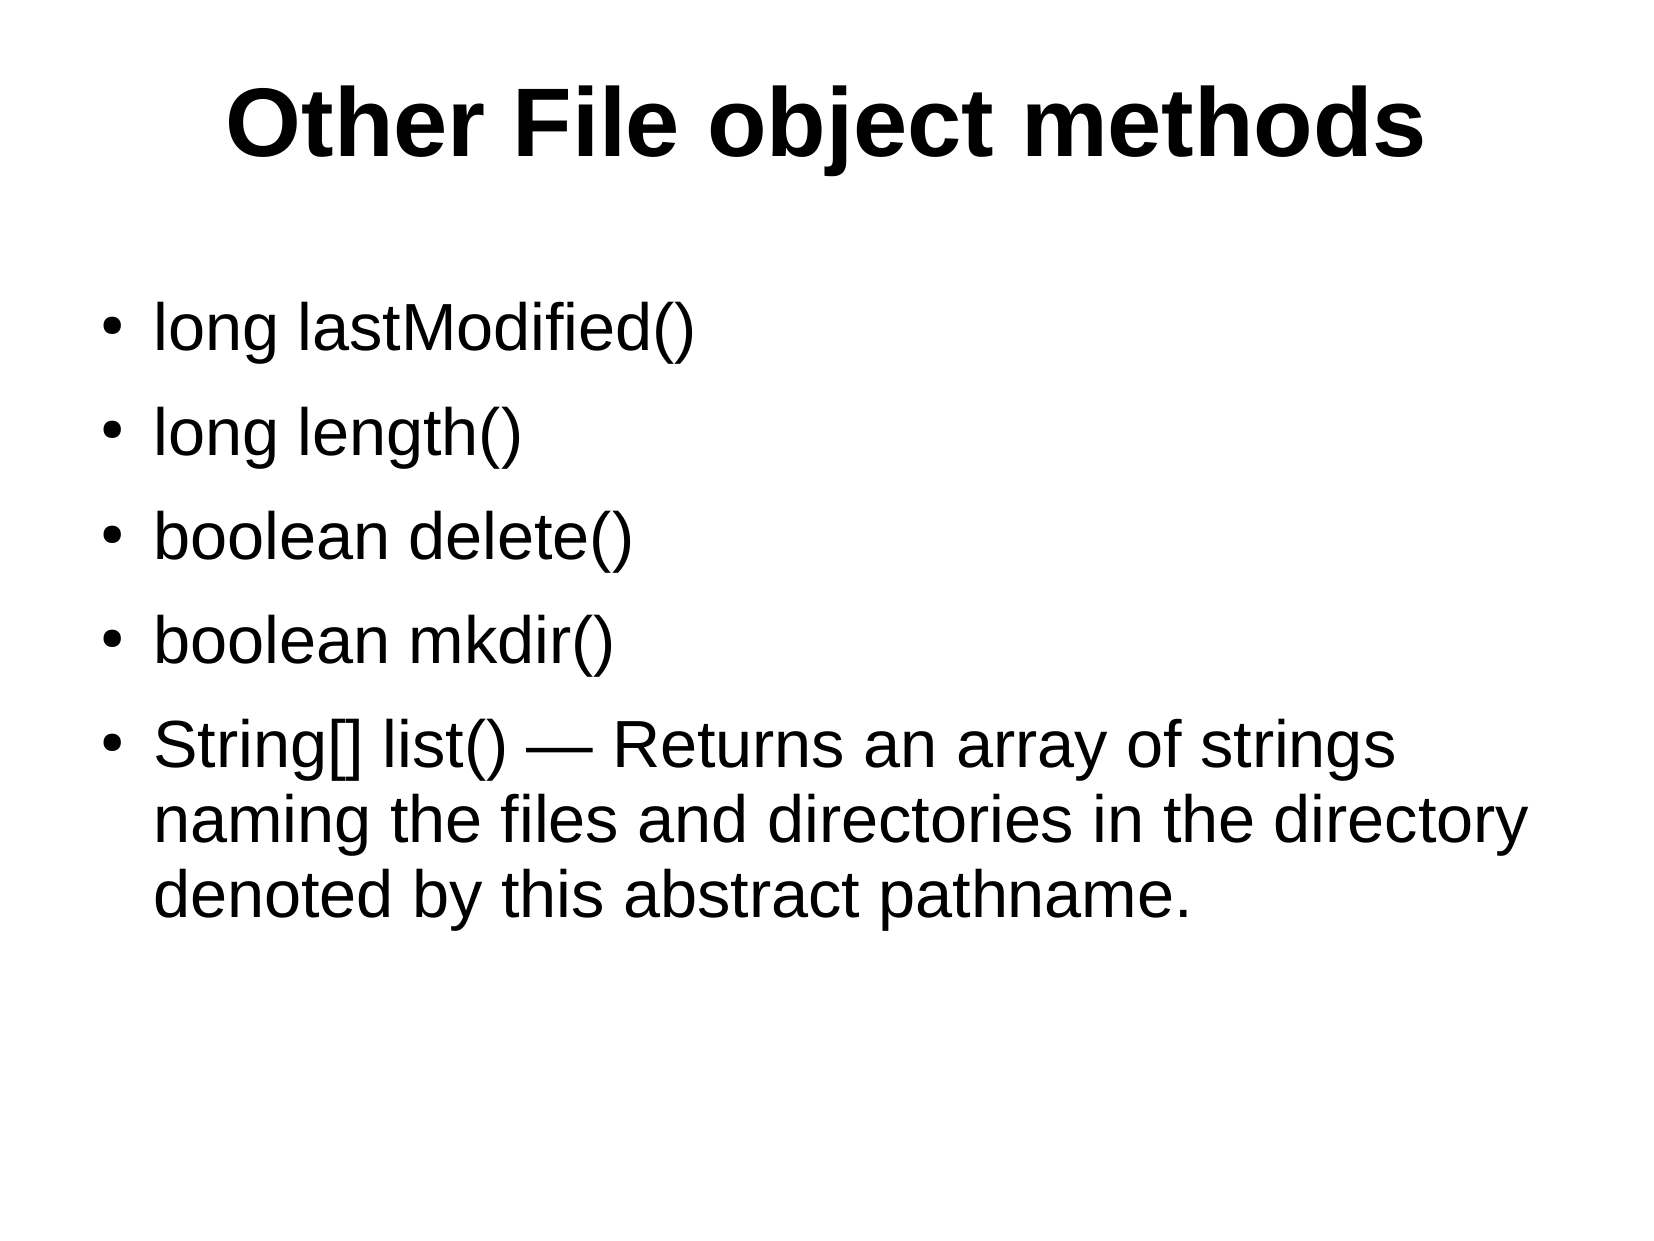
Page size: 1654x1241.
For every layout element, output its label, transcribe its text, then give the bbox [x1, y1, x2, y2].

list long lastModified() long length() boolean delete() boolean mkdir() String[] list() — Returns an array of strings naming the files and directories in the directory denoted by this abstract pathname. [82, 290, 1560, 1146]
title Other File object methods [82, 49, 1571, 196]
